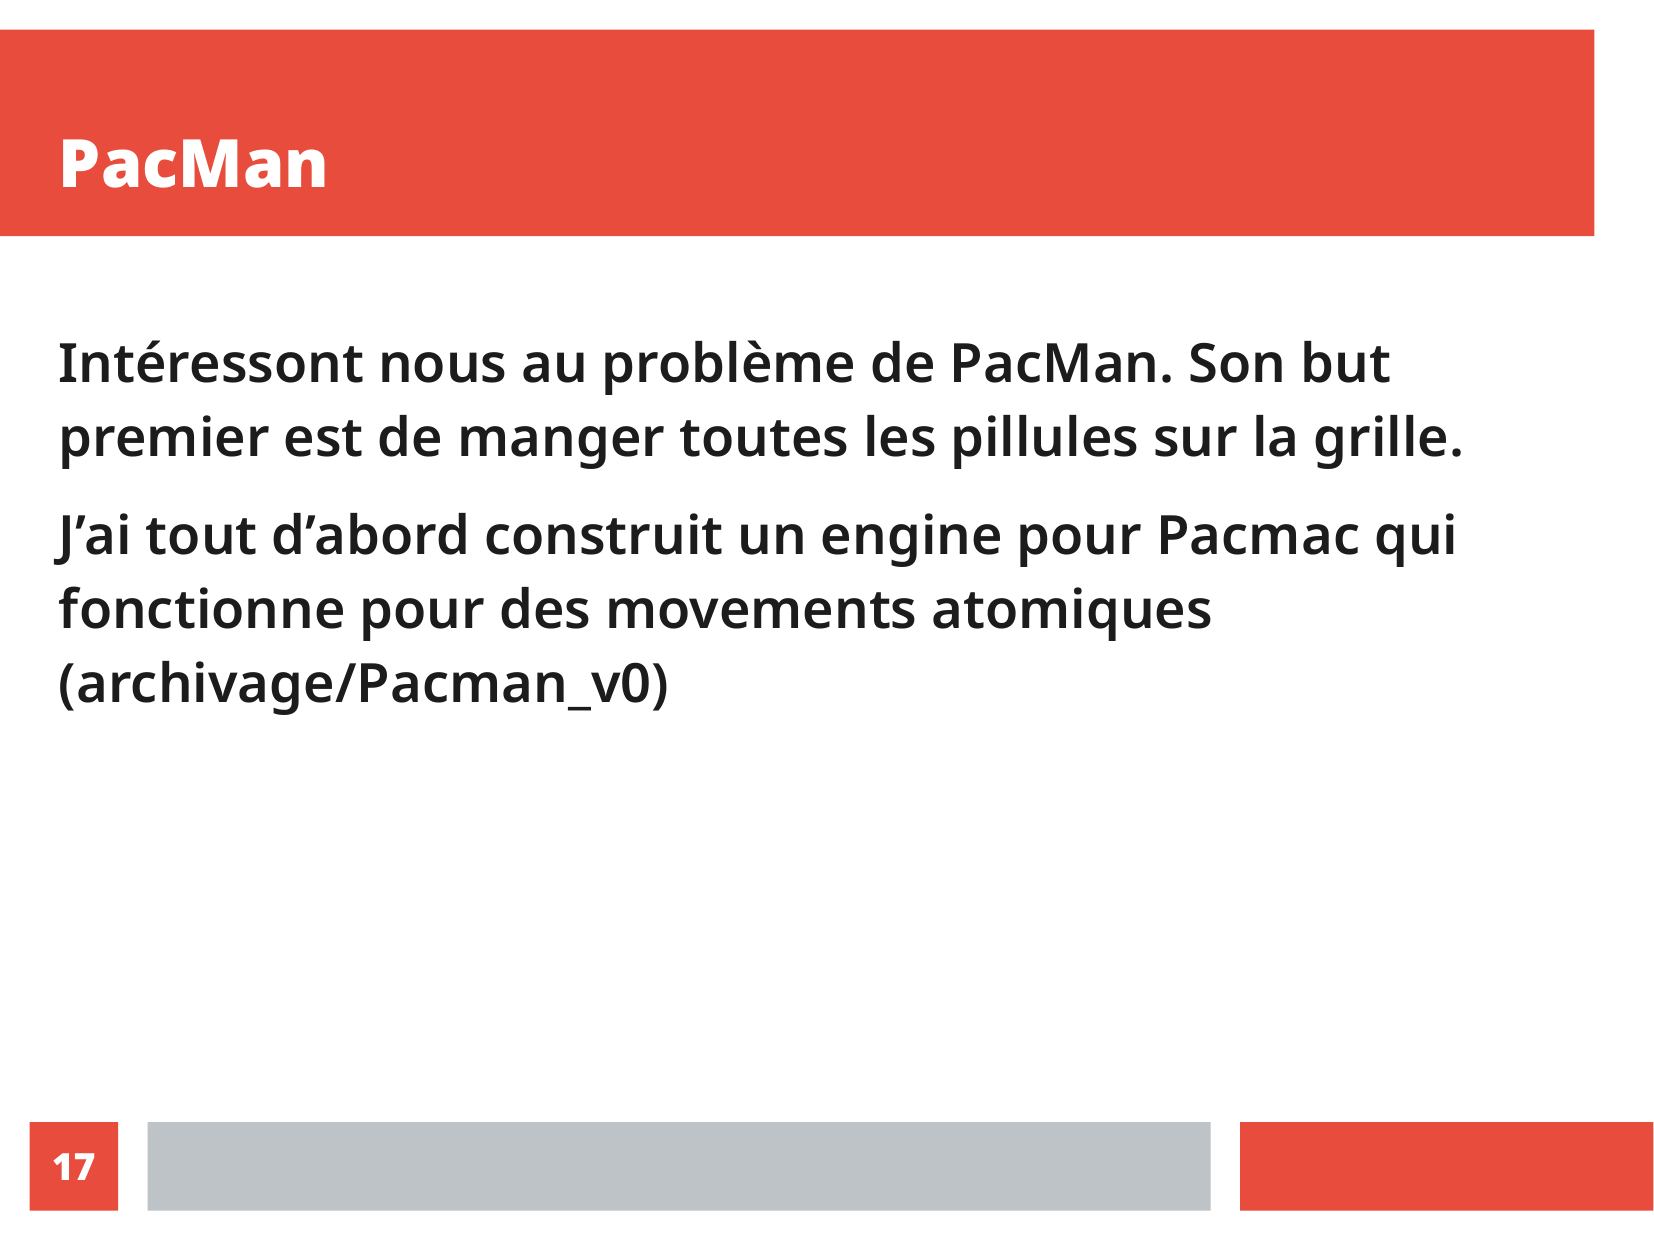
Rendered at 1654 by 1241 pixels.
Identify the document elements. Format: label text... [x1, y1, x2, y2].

title PacMan [59, 59, 1595, 207]
list Intéressont nous au problème de PacMan. Son but premier est de manger toutes les pillules sur la grille. J’ai tout d’abord construit un engine pour Pacmac qui fonctionne pour des movements atomiques (archivage/Pacman_v0) [59, 324, 1565, 1093]
